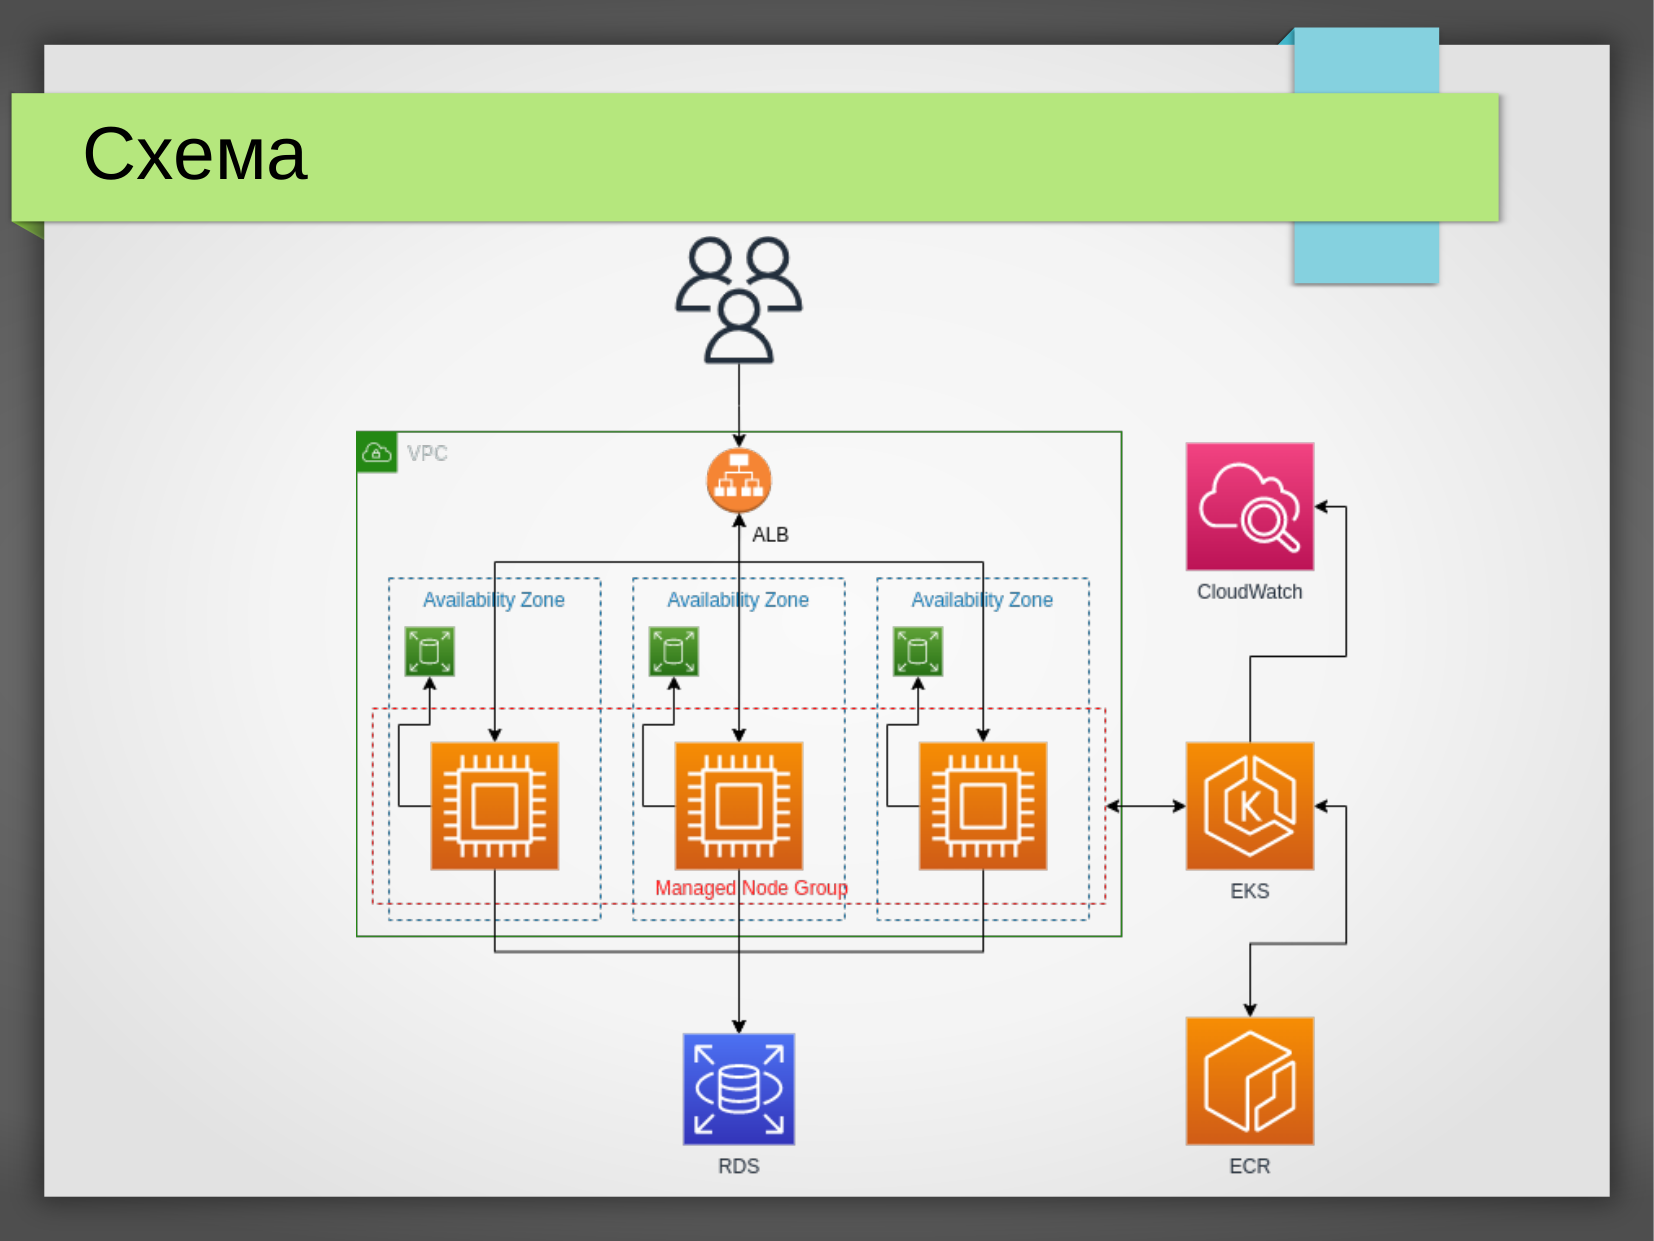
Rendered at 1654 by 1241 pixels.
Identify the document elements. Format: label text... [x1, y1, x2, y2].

picture [0, 0, 1654, 1241]
title Схема [82, 94, 1264, 213]
